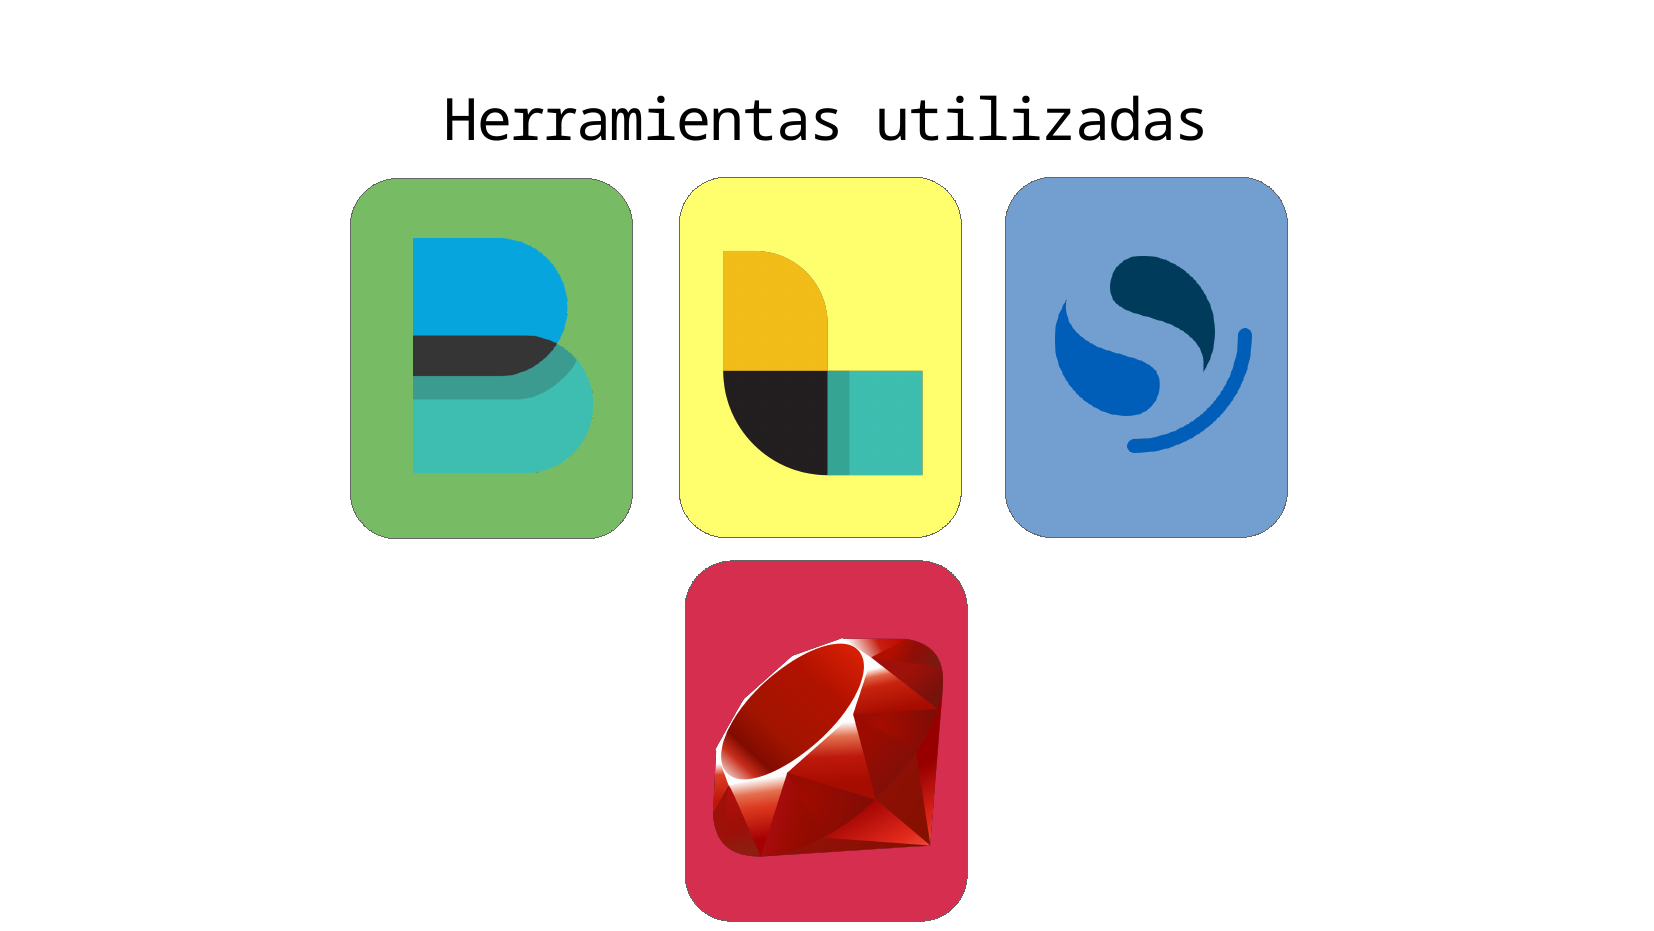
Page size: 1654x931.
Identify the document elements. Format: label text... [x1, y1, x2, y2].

text_box [685, 177, 955, 200]
picture [413, 238, 593, 473]
text_box [1006, 502, 1286, 538]
text_box Herramientas utilizadas [369, 70, 1285, 158]
text_box [350, 178, 633, 539]
picture [660, 200, 986, 526]
picture [713, 638, 943, 857]
picture [1005, 206, 1301, 502]
text_box [685, 560, 968, 922]
text_box [695, 526, 946, 538]
text_box [1008, 177, 1284, 206]
